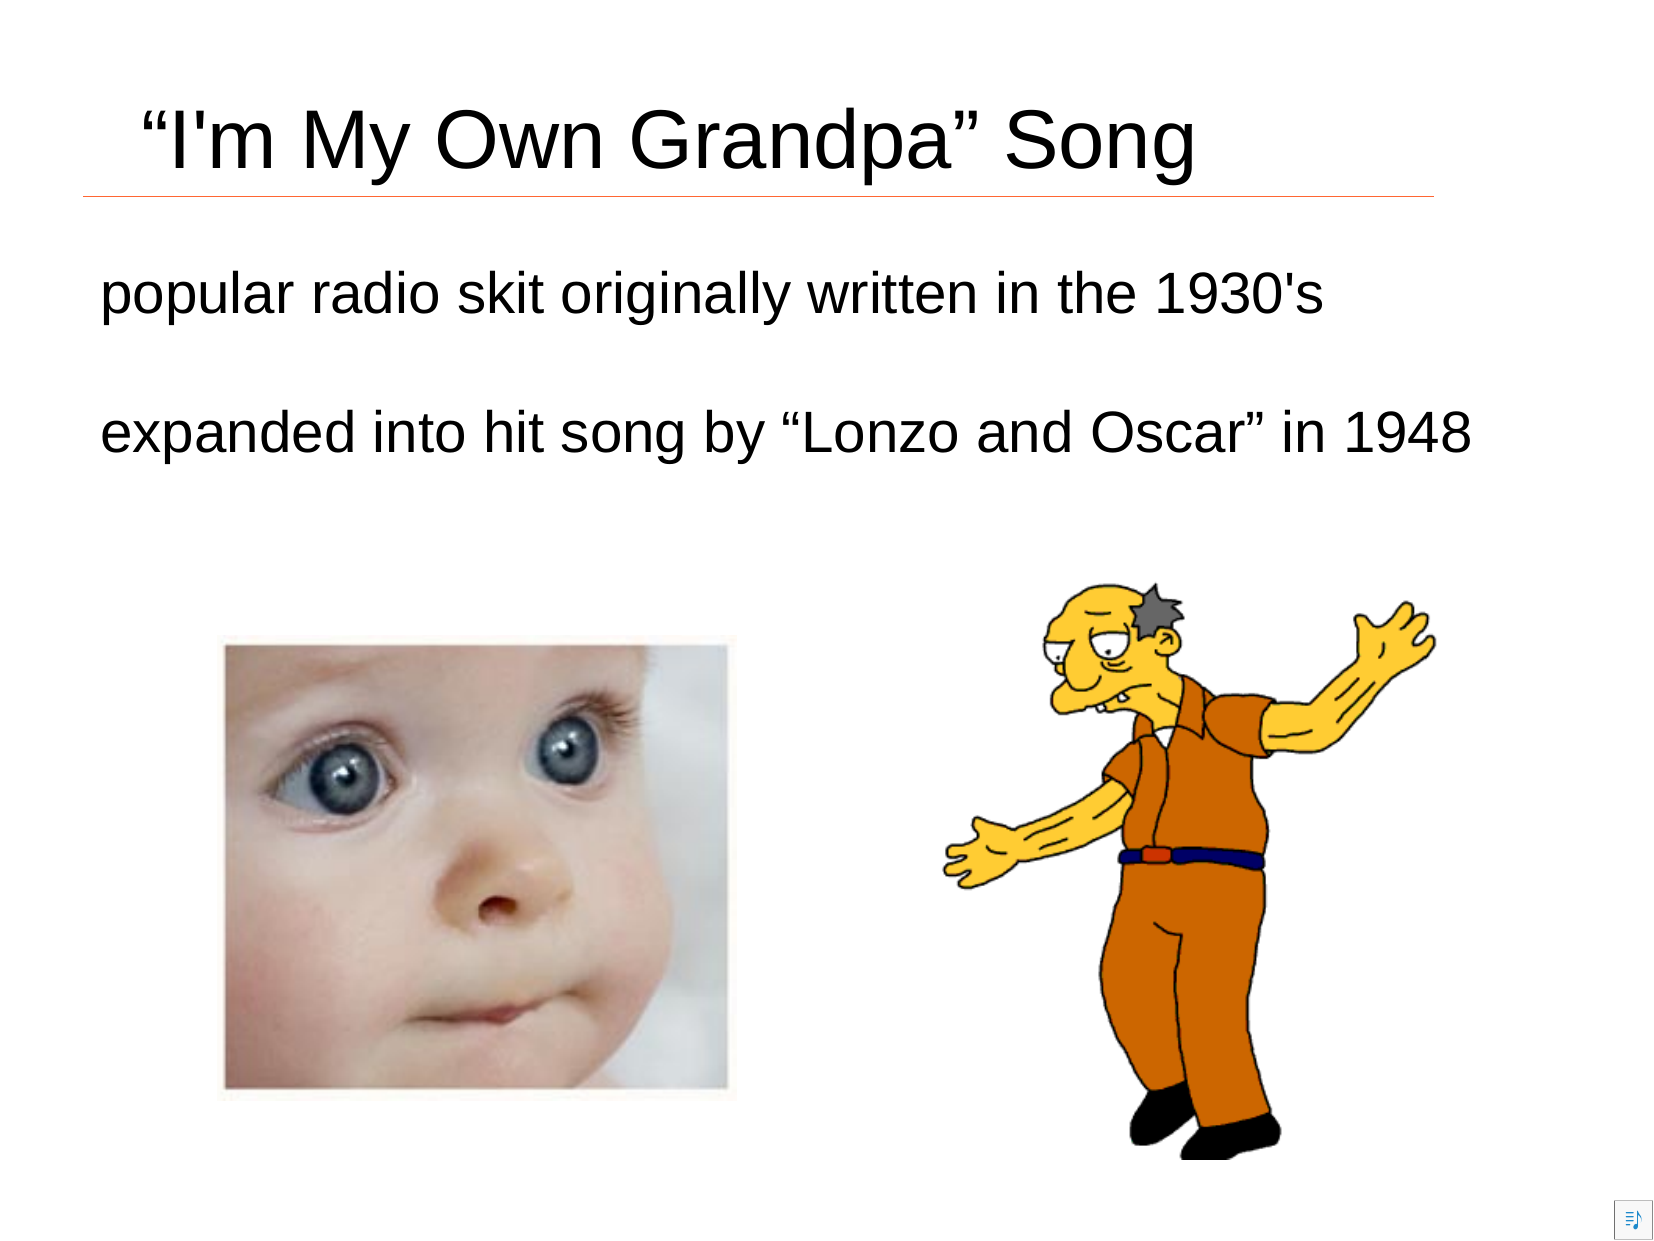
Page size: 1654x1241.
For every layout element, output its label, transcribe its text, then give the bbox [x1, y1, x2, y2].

list popular radio skit originally written in the 1930's expanded into hit song by “Lonzo and Oscar” in 1948 [82, 261, 1571, 1120]
picture [905, 565, 1452, 1160]
picture [217, 635, 737, 1101]
text_box [1613, 1200, 1654, 1241]
title “I'm My Own Grandpa” Song [141, 86, 1604, 193]
